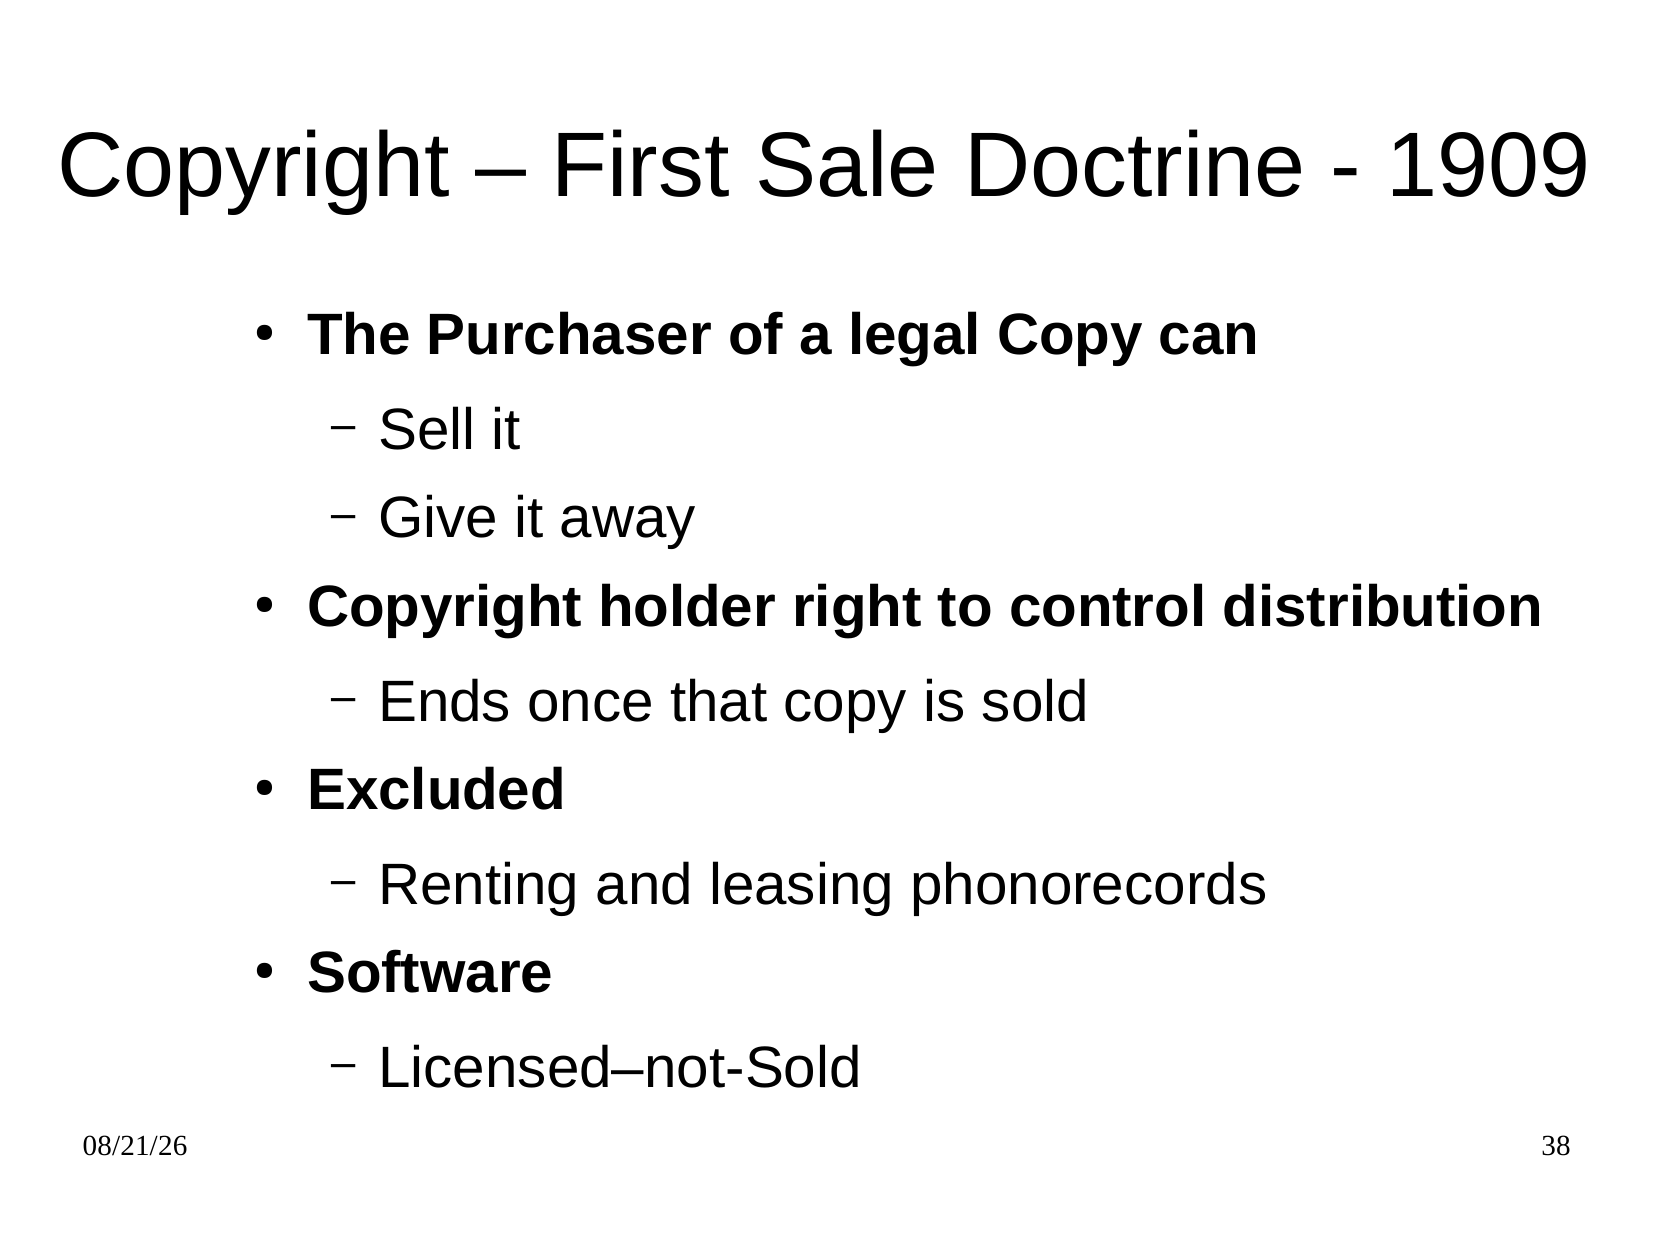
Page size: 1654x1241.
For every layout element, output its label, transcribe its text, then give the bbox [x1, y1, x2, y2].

title Copyright – First Sale Doctrine - 1909 [37, 61, 1613, 269]
list The Purchaser of a legal Copy can Sell it Give it away Copyright holder right to control distribution Ends once that copy is sold Excluded Renting and leasing phonorecords Software Licensed–not-Sold [236, 302, 1587, 1100]
